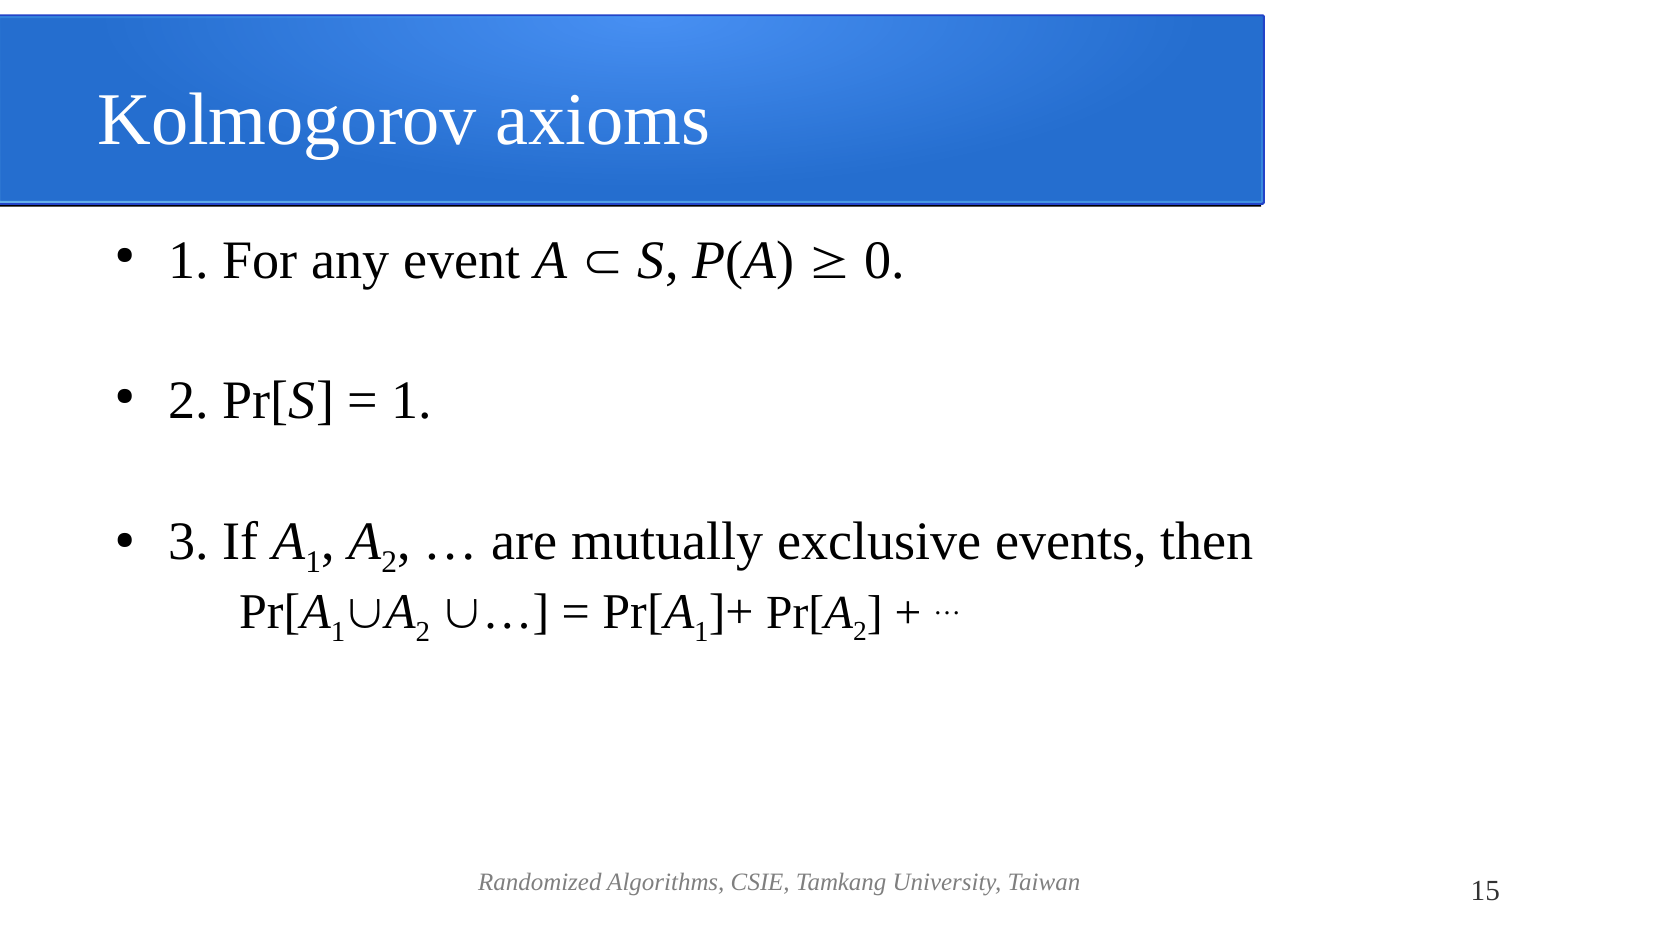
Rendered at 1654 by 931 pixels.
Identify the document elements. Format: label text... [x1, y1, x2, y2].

list 1. For any event A  S, P(A)  0. 2. Pr[S] = 1. 3. If A1, A2, … are mutually exclusive events, then Pr[A1A2 …] = Pr[A1]+ Pr[A2] + … [82, 217, 1571, 831]
title Kolmogorov axioms [82, 37, 1571, 193]
